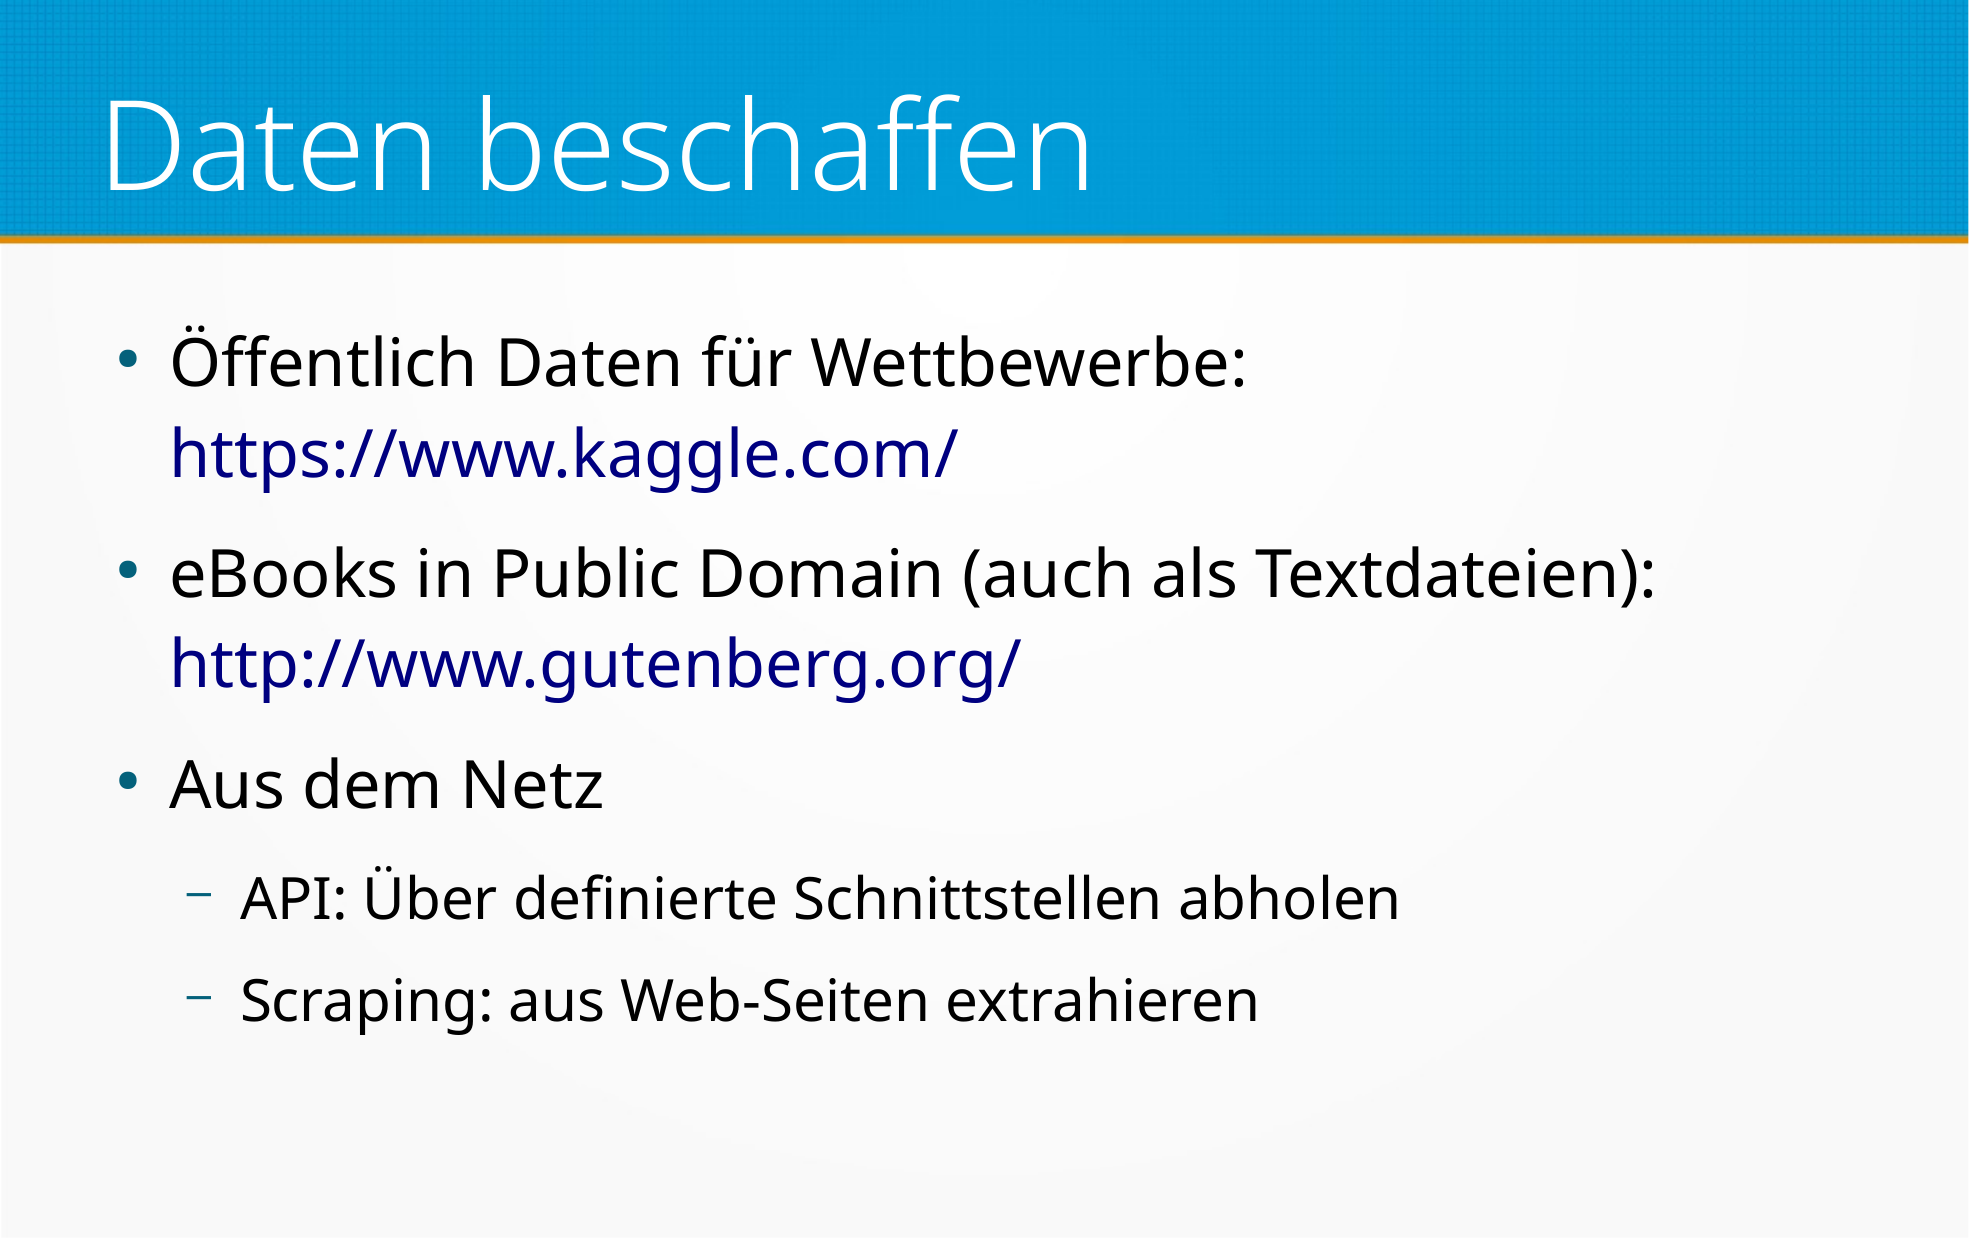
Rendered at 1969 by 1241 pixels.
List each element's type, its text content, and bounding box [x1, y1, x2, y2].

picture [0, 233, 1969, 1241]
list Öffentlich Daten für Wettbewerbe: https://www.kaggle.com/ eBooks in Public Domain (auch als Textdateien): http://www.gutenberg.org/ Aus dem Netz API: Über definierte Schnittstellen abholen Scraping: aus Web-Seiten extrahieren [98, 315, 1861, 1081]
title Daten beschaffen [98, 19, 1870, 227]
